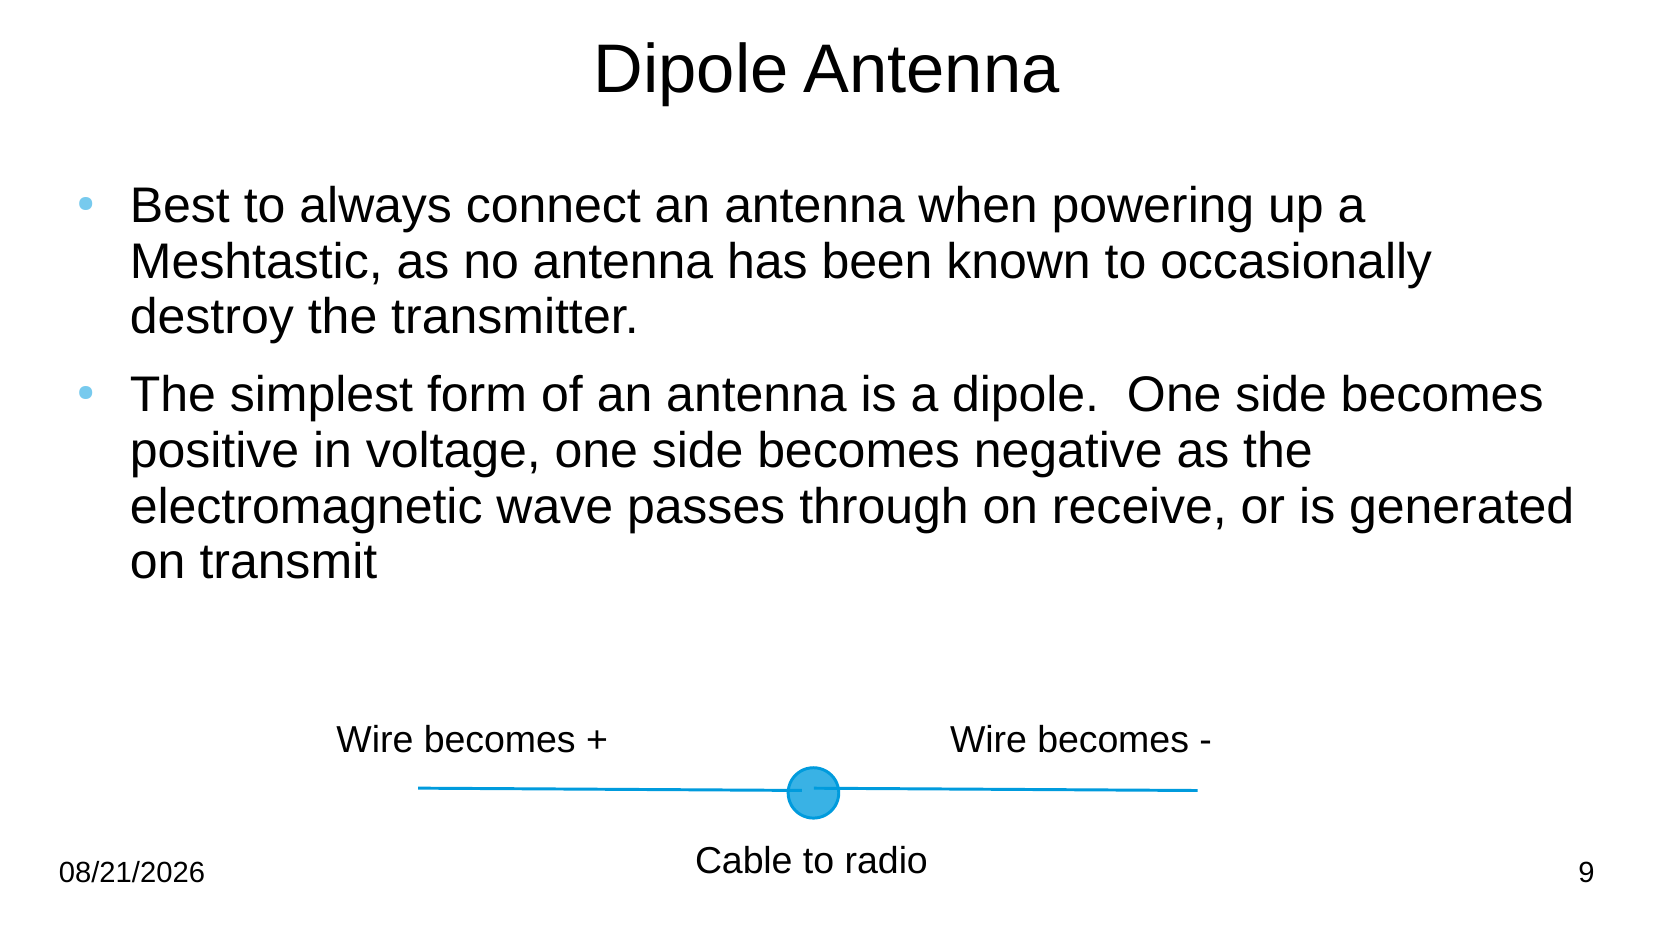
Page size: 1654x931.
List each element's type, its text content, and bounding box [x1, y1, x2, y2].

list Best to always connect an antenna when powering up a Meshtastic, as no antenna has been known to occasionally destroy the transmitter. The simplest form of an antenna is a dipole. One side becomes positive in voltage, one side becomes negative as the electromagnetic wave passes through on receive, or is generated on transmit [59, 177, 1595, 768]
text_box Wire becomes - [935, 710, 1228, 768]
text_box [788, 767, 839, 819]
title Dipole Antenna [59, 29, 1595, 108]
text_box Cable to radio [680, 831, 944, 889]
text_box Wire becomes + [321, 710, 624, 768]
